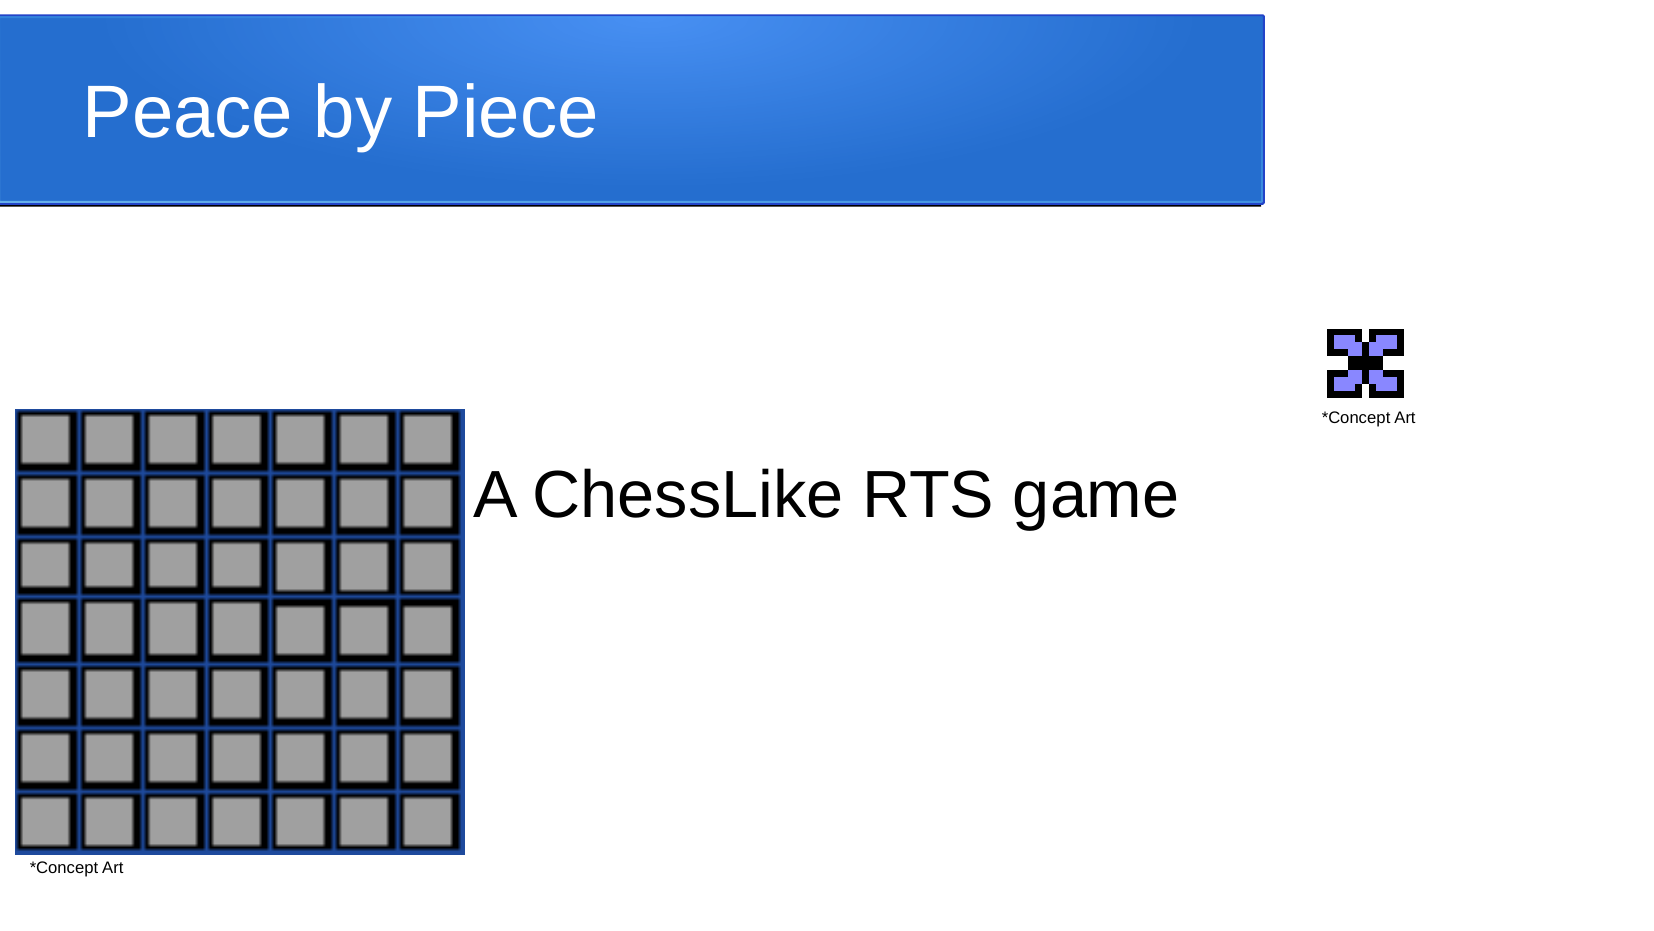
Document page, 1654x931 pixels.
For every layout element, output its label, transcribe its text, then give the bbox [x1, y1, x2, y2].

picture [1327, 329, 1411, 413]
title Peace by Piece [82, 35, 1235, 189]
picture [15, 409, 465, 856]
subtitle A ChessLike RTS game [82, 224, 1571, 764]
